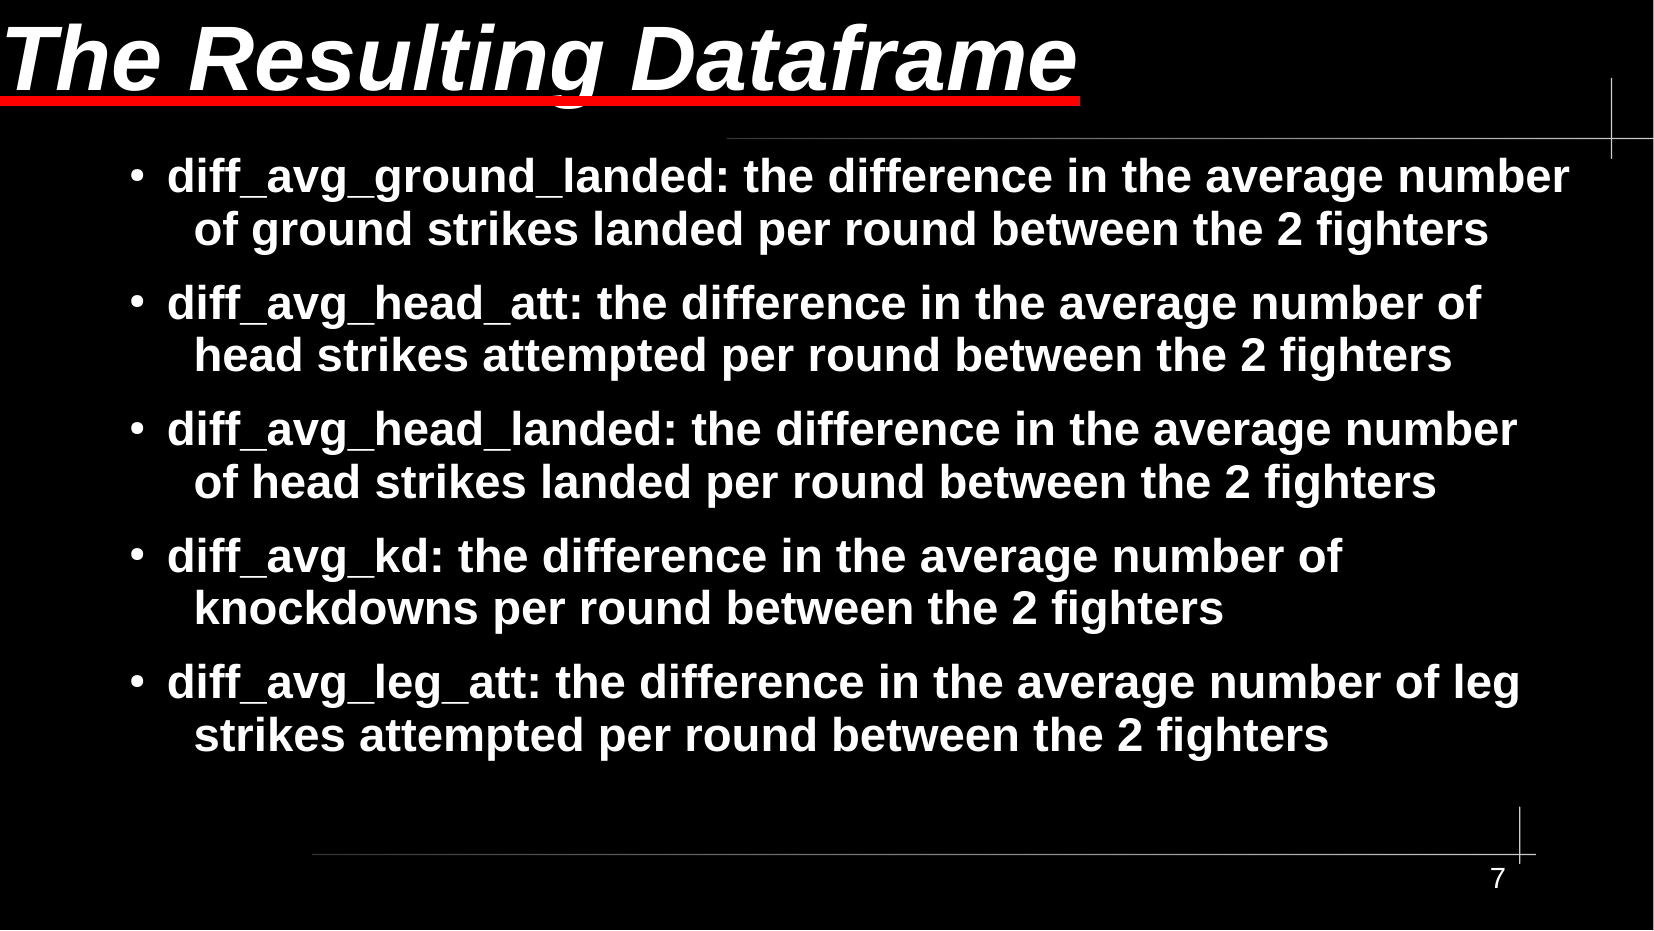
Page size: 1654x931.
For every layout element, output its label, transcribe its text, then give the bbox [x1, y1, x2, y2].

list diff_avg_ground_landed: the difference in the average number of ground strikes landed per round between the 2 fighters diff_avg_head_att: the difference in the average number of head strikes attempted per round between the 2 fighters diff_avg_head_landed: the difference in the average number of head strikes landed per round between the 2 fighters diff_avg_kd: the difference in the average number of knockdowns per round between the 2 fighters diff_avg_leg_att: the difference in the average number of leg strikes attempted per round between the 2 fighters [37, 150, 1576, 826]
title The Resulting Dataframe [0, 0, 1565, 119]
